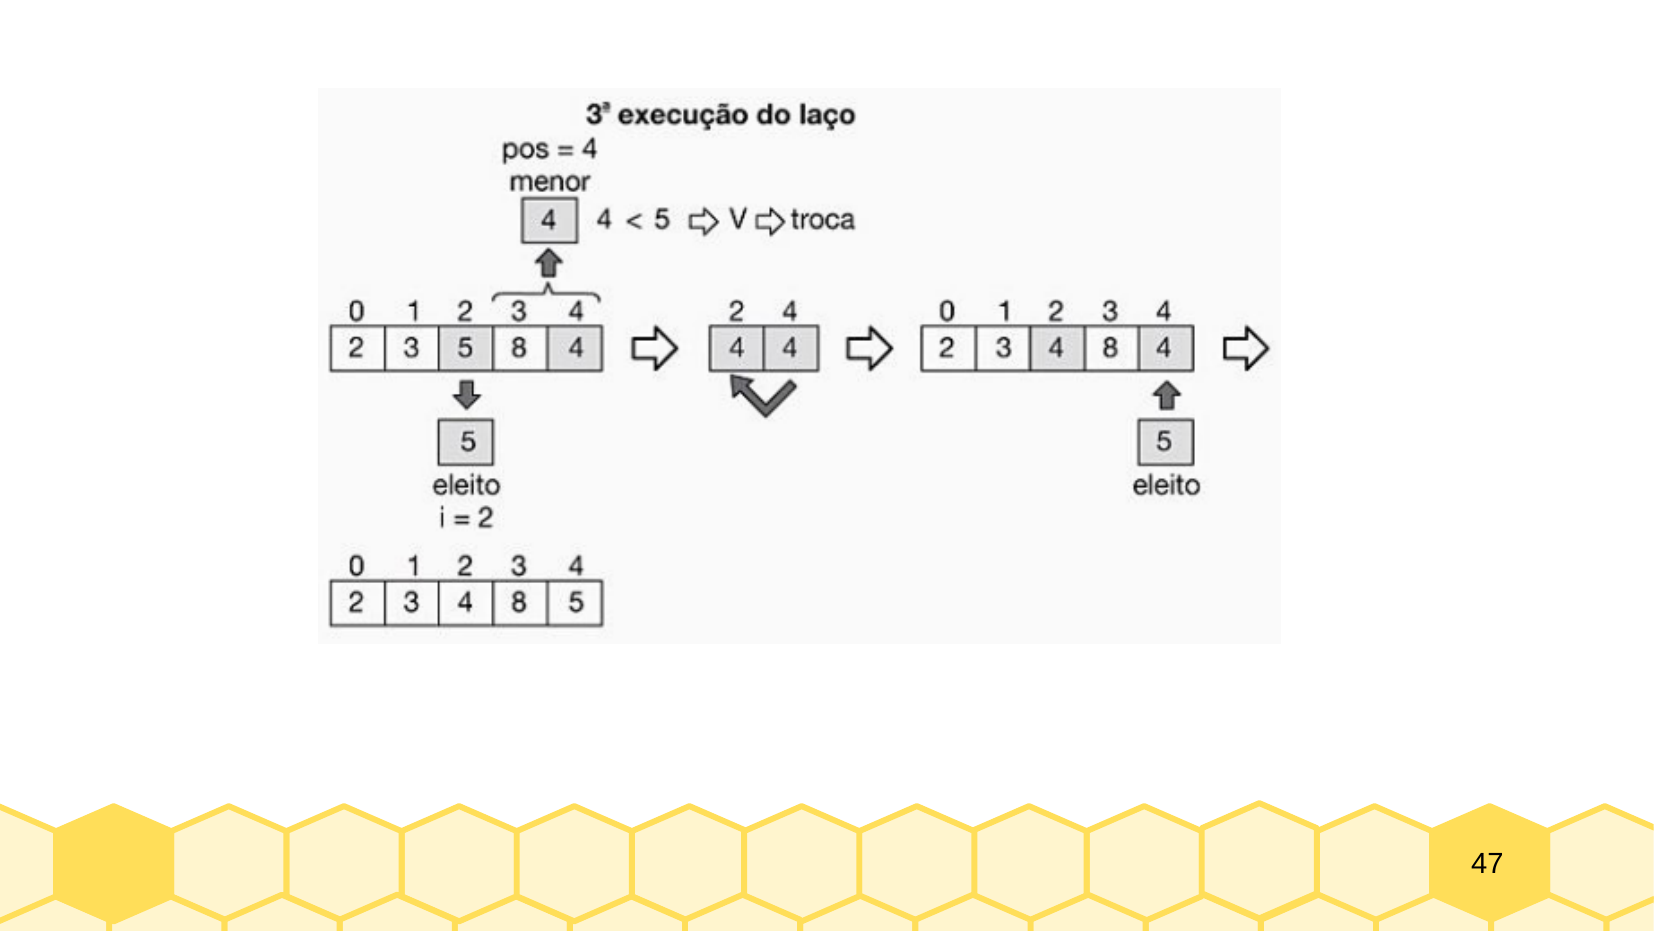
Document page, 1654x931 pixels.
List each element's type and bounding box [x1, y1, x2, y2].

picture [318, 88, 1281, 644]
